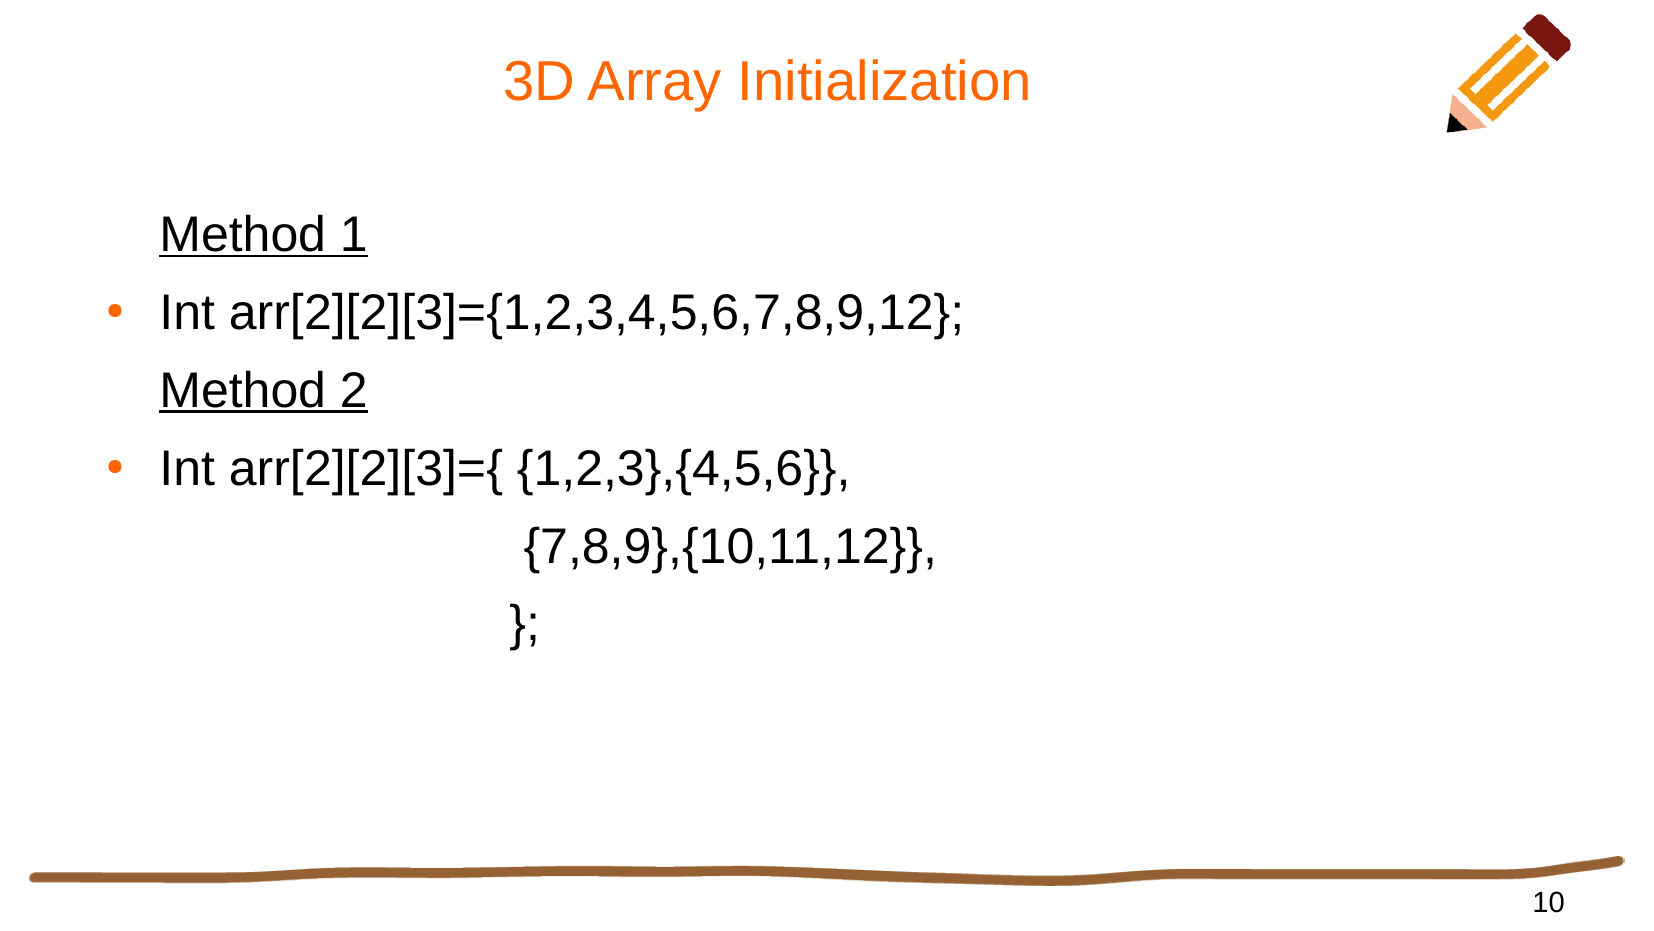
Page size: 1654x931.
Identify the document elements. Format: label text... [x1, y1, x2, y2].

picture [1446, 14, 1571, 133]
list Method 1 Int arr[2][2][3]={1,2,3,4,5,6,7,8,9,12}; Method 2 Int arr[2][2][3]={ {1,2,3},{4,5,6}}, {7,8,9},{10,11,12}}, }; [88, 206, 1538, 857]
picture [29, 856, 1625, 886]
title 3D Array Initialization [88, 29, 1447, 133]
